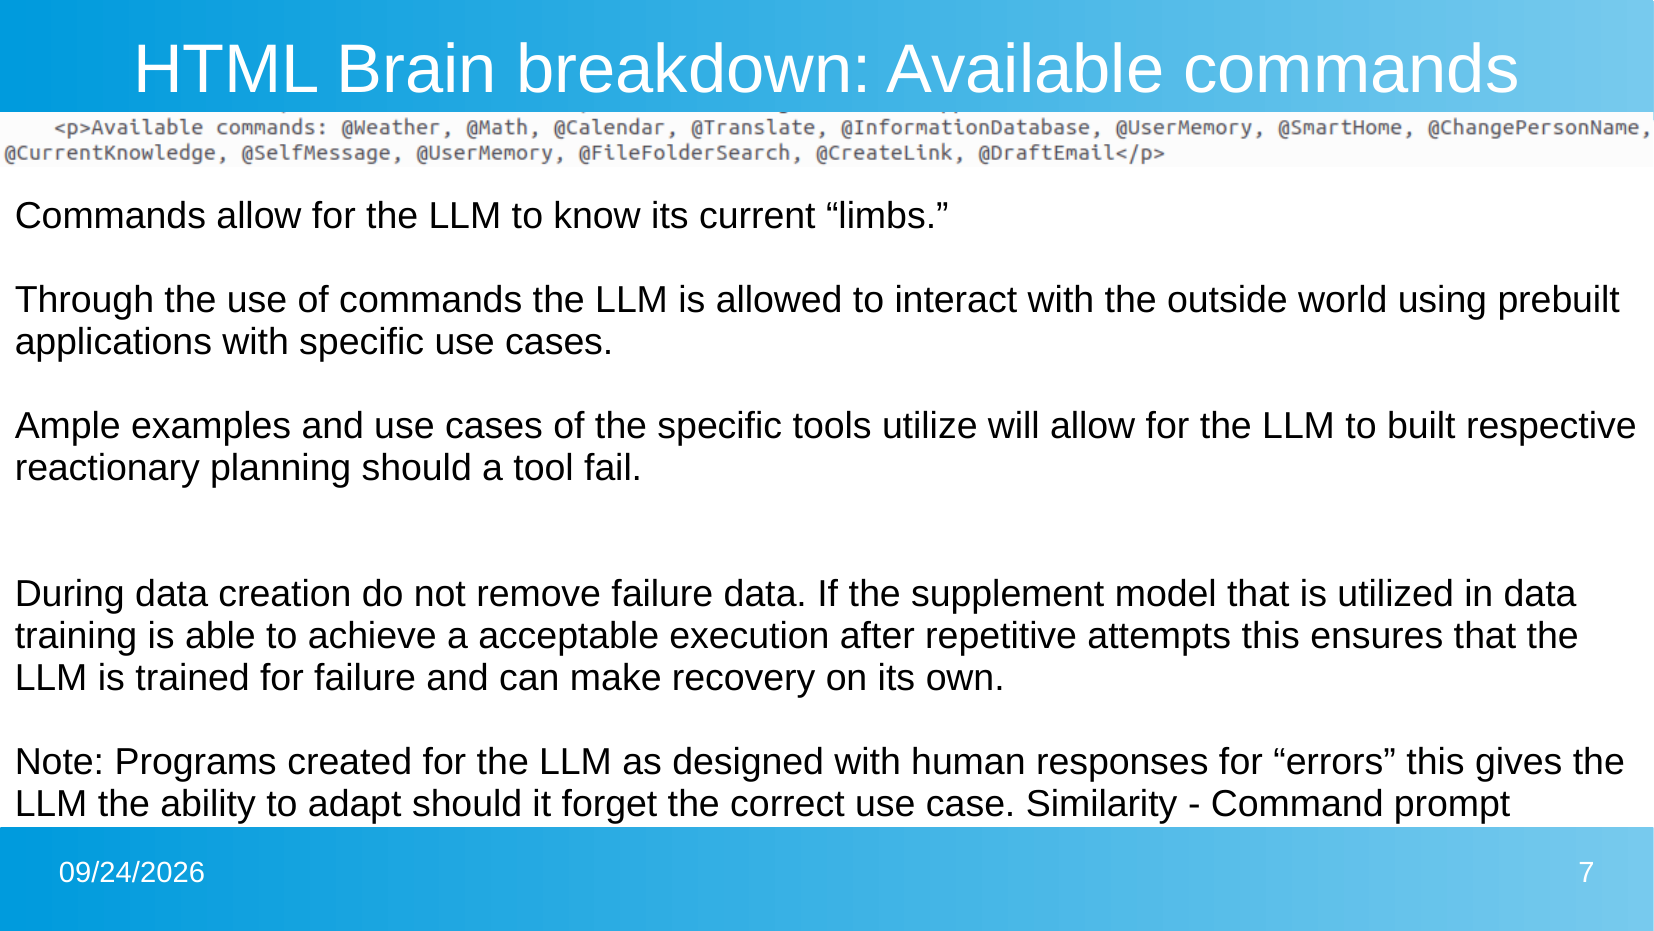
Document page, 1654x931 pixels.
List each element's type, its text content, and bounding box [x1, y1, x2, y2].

picture [0, 1, 1654, 167]
title HTML Brain breakdown: Available commands [59, 29, 1595, 108]
text_box Commands allow for the LLM to know its current “limbs.” Through the use of commands the LLM is allowed to interact with the outside world using prebuilt applications with specific use cases. Ample examples and use cases of the specific tools utilize will allow for the LLM to built respective reactionary planning should a tool fail. During data creation do not remove failure data. If the supplement model that is utilized in data training is able to achieve a acceptable execution after repetitive attempts this ensures that the LLM is trained for failure and can make recovery on its own. Note: Programs created for the LLM as designed with human responses for “errors” this gives the LLM the ability to adapt should it forget the correct use case. Similarity - Command prompt [0, 187, 1654, 833]
